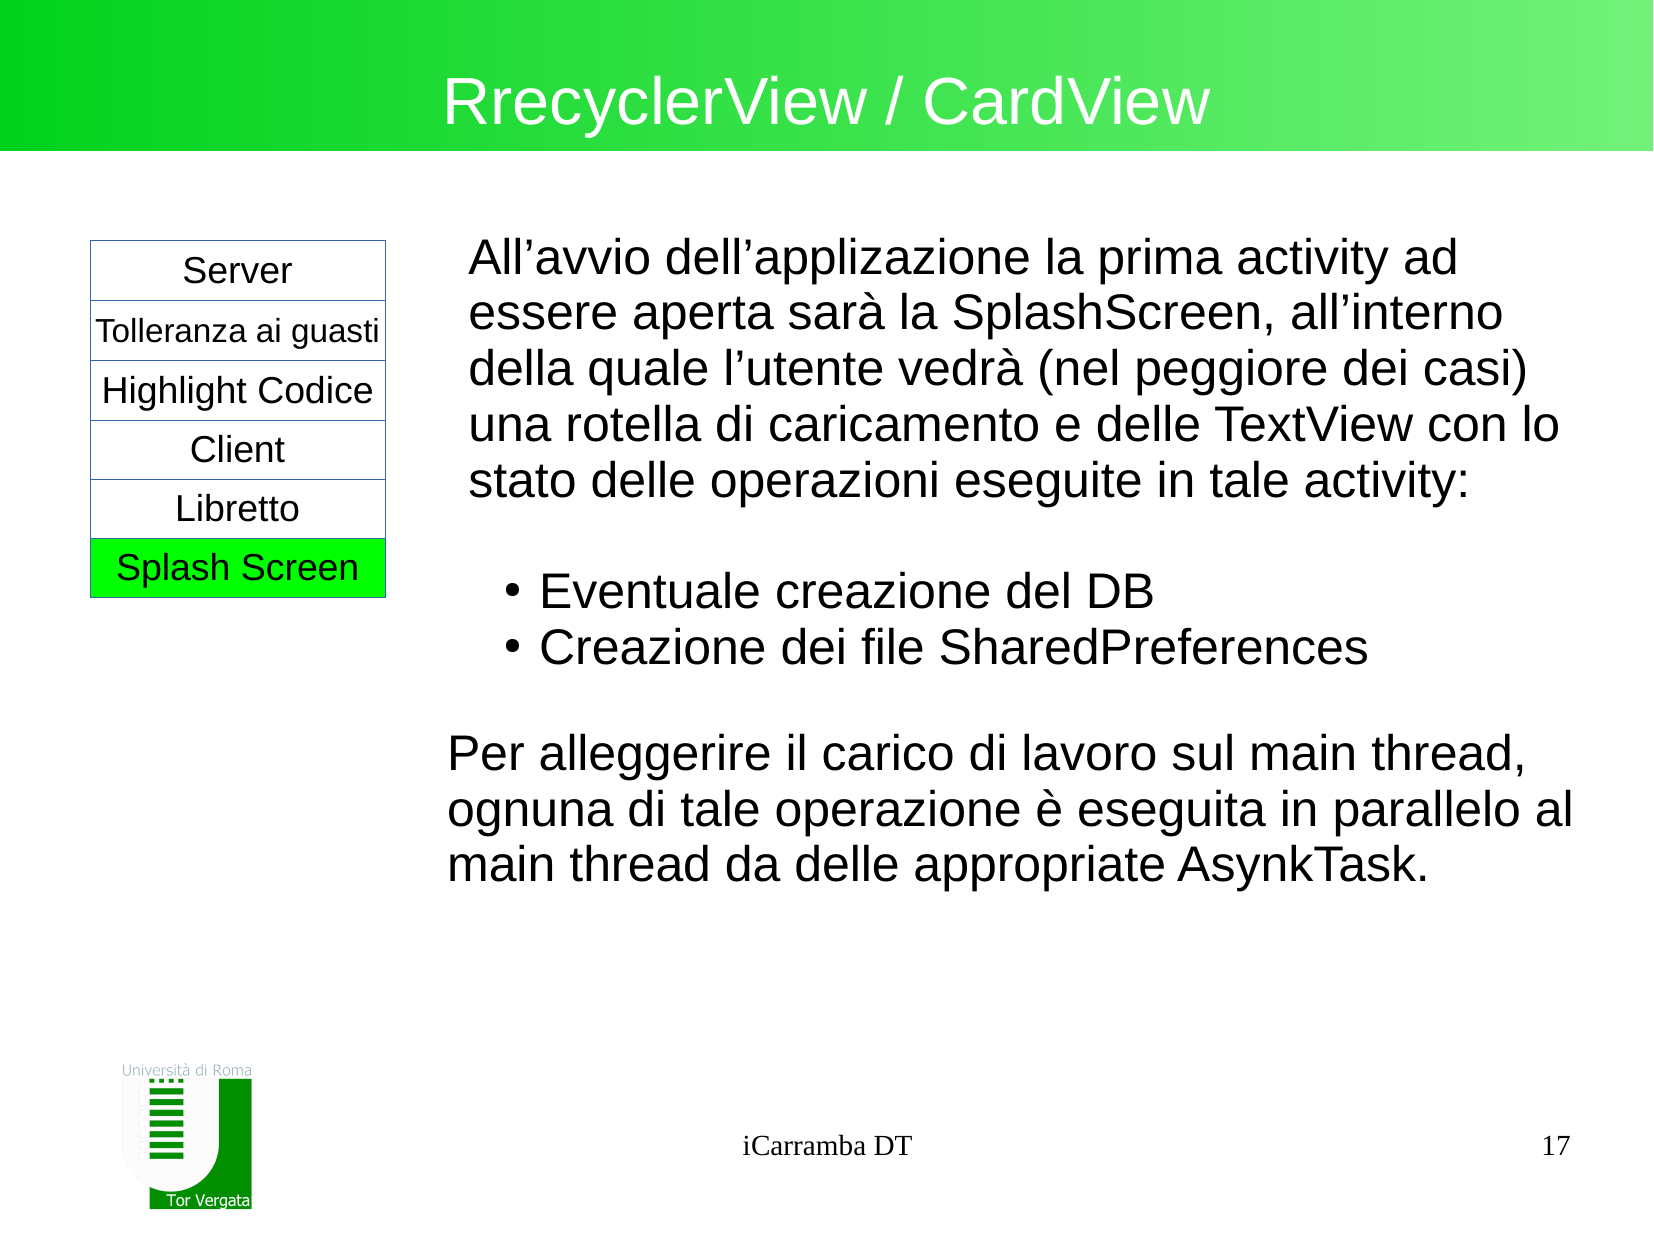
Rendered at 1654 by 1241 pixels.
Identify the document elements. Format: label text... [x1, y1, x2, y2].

text_box Client [90, 420, 375, 479]
text_box Libretto [90, 479, 375, 538]
title RrecyclerView / CardView [82, 49, 1571, 155]
text_box Server [90, 240, 375, 300]
text_box Per alleggerire il carico di lavoro sul main thread, ognuna di tale operazione è eseguita in parallelo al main thread da delle appropriate AsynkTask. [432, 717, 1598, 900]
text_box Highlight Codice [90, 360, 375, 420]
picture [120, 1061, 256, 1215]
text_box Splash Screen [90, 538, 386, 598]
list [375, 180, 1591, 1051]
text_box Tolleranza ai guasti [90, 300, 375, 360]
text_box All’avvio dell’applizazione la prima activity ad essere aperta sarà la SplashScreen, all’interno della quale l’utente vedrà (nel peggiore dei casi) una rotella di caricamento e delle TextView con lo stato delle operazioni eseguite in tale activity: Eventuale creazione del DB Creazione dei file SharedPreferences [453, 221, 1607, 794]
